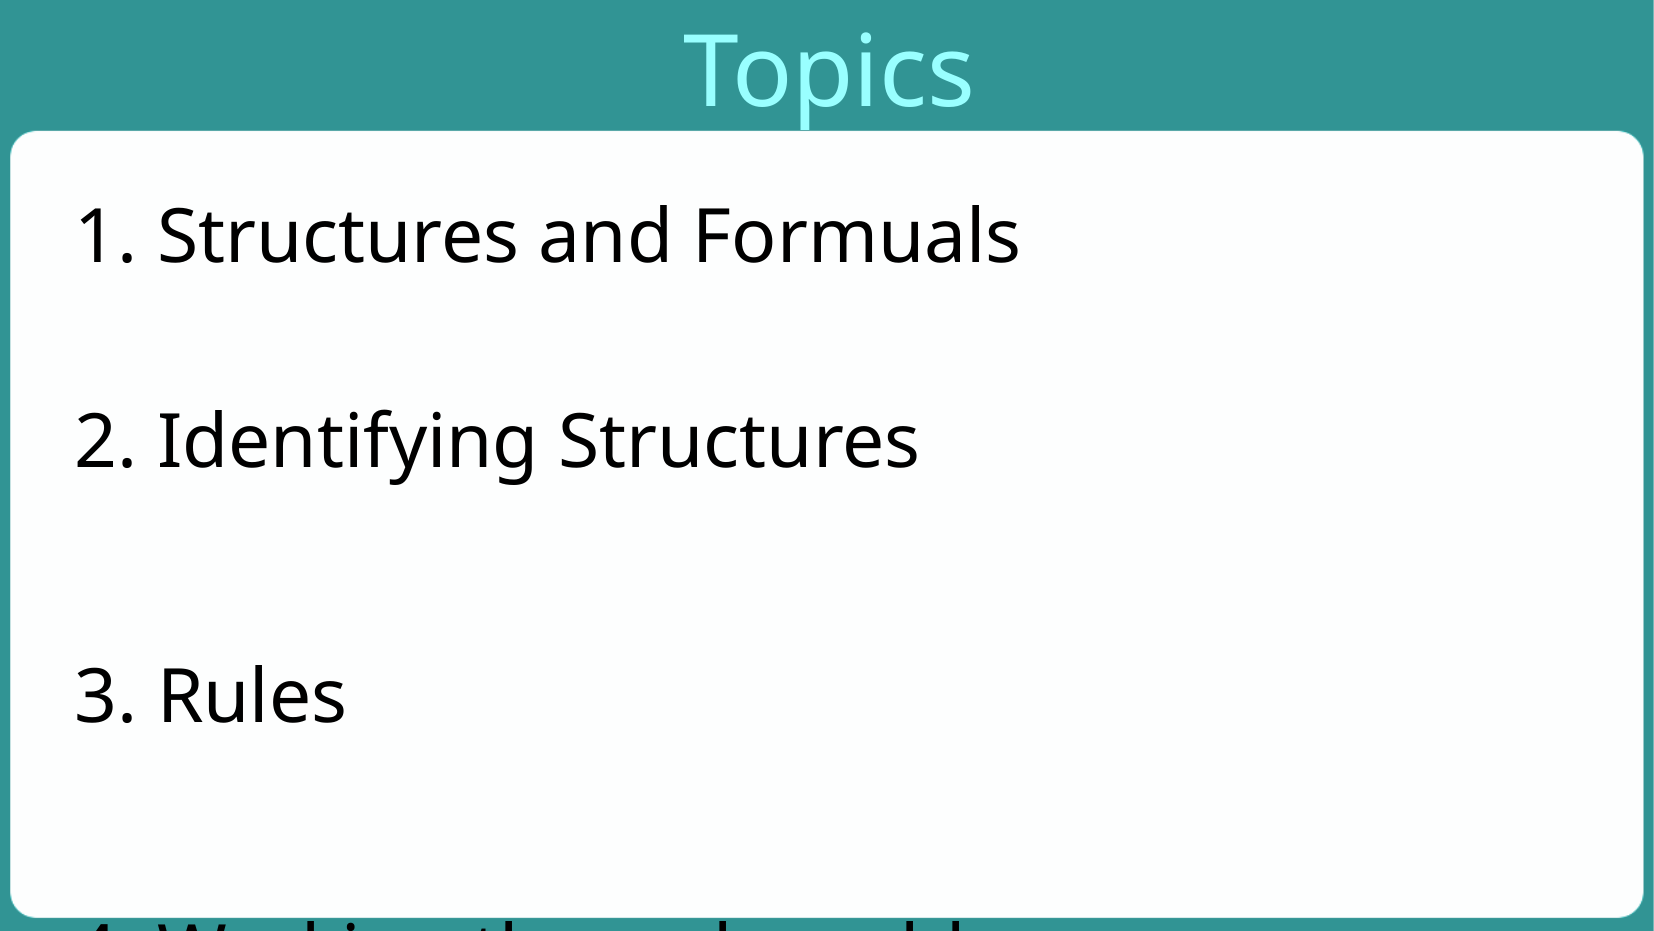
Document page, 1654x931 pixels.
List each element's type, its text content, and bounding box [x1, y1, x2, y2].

text_box 1. Structures and Formuals 2. Identifying Structures 3. Rules 4. Working through problems [74, 182, 1612, 879]
title Topics [85, 8, 1574, 126]
picture [0, 0, 1654, 931]
